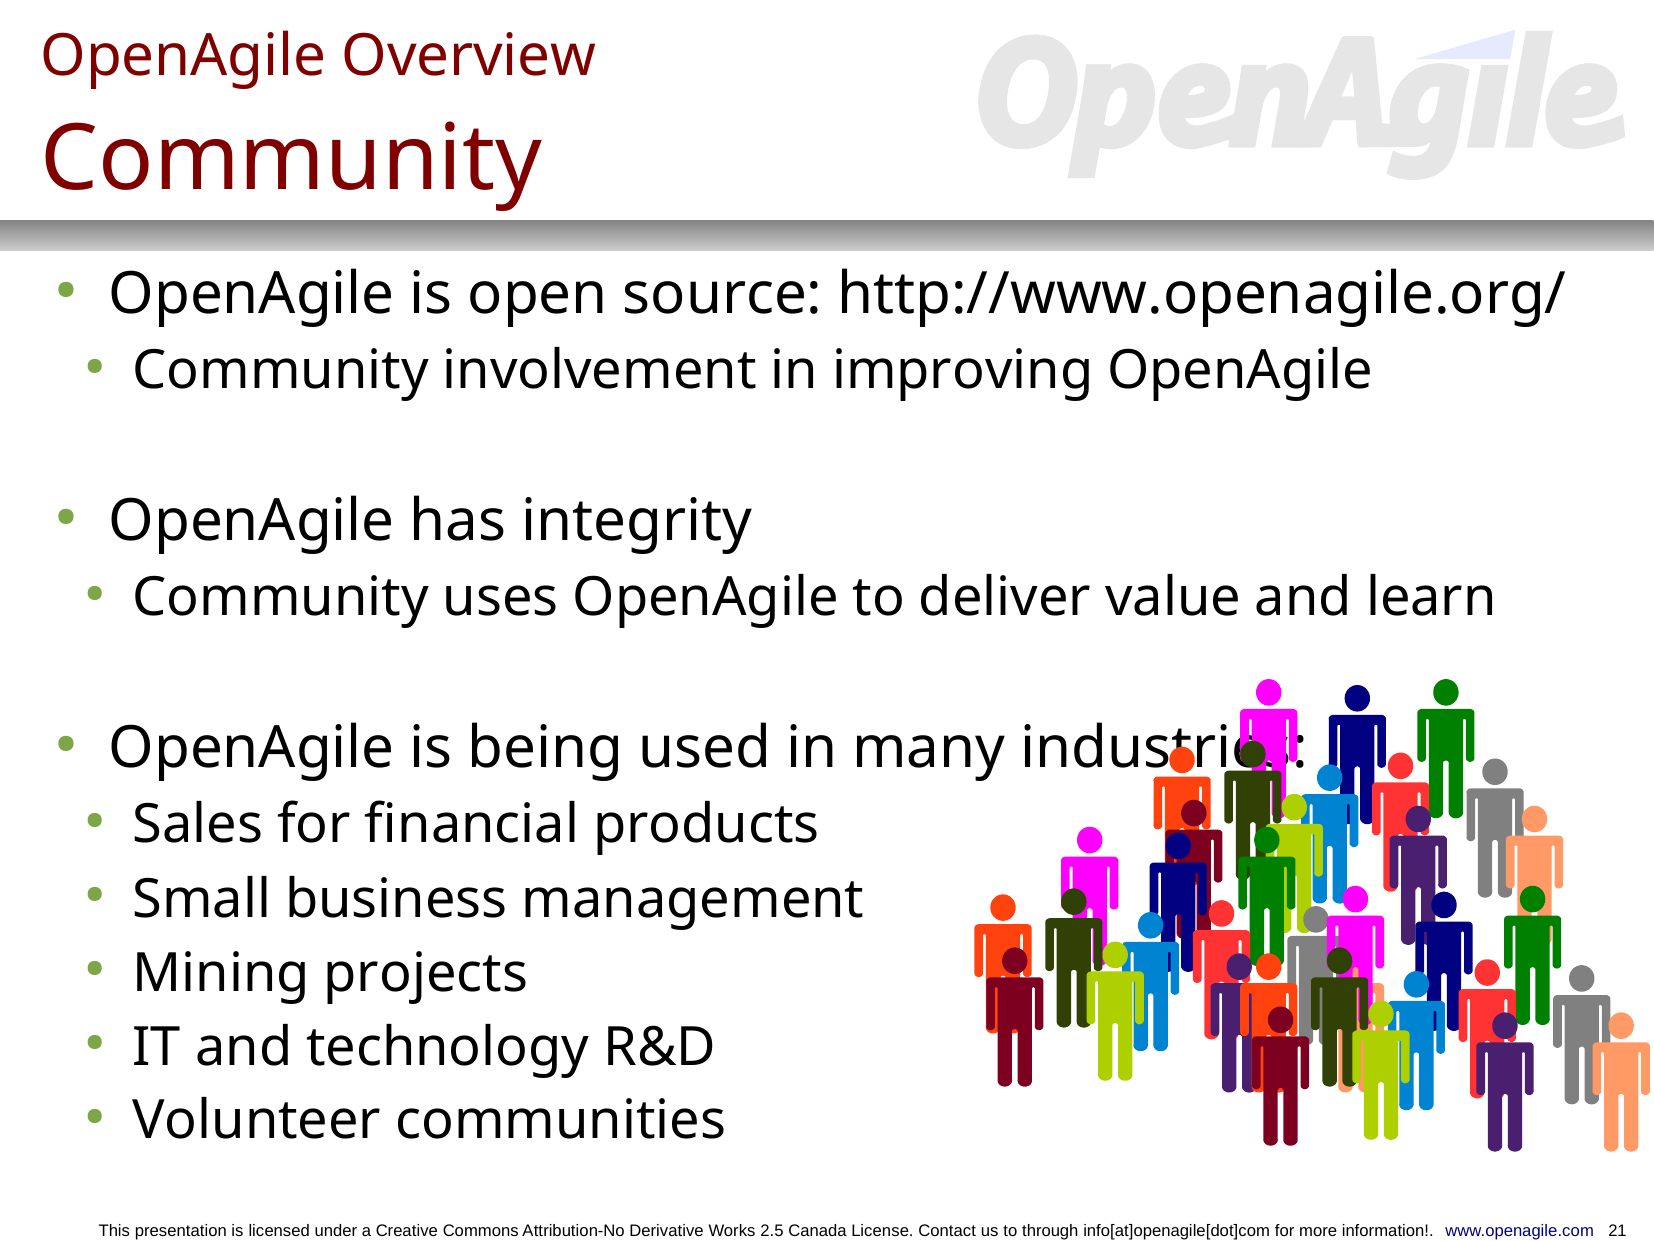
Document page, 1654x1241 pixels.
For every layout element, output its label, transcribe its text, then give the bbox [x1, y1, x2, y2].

text_box [1474, 959, 1500, 986]
list OpenAgile is open source: http://www.openagile.org/ Community involvement in improving OpenAgile OpenAgile has integrity Community uses OpenAgile to deliver value and learn OpenAgile is being used in many industries: Sales for financial products Small business management Mining projects IT and technology R&D Volunteer communities [37, 251, 1654, 1192]
text_box [1169, 746, 1195, 774]
text_box [1344, 685, 1371, 712]
text_box [1045, 708, 1564, 1152]
title OpenAgile Overview Community [40, 8, 1654, 222]
text_box [1387, 752, 1414, 780]
text_box [1077, 826, 1103, 854]
text_box [990, 894, 1016, 921]
text_box [974, 924, 1044, 1087]
text_box [1569, 965, 1595, 992]
text_box [1553, 995, 1650, 1152]
text_box [1482, 758, 1508, 786]
text_box [1256, 679, 1282, 706]
text_box [1433, 679, 1459, 706]
